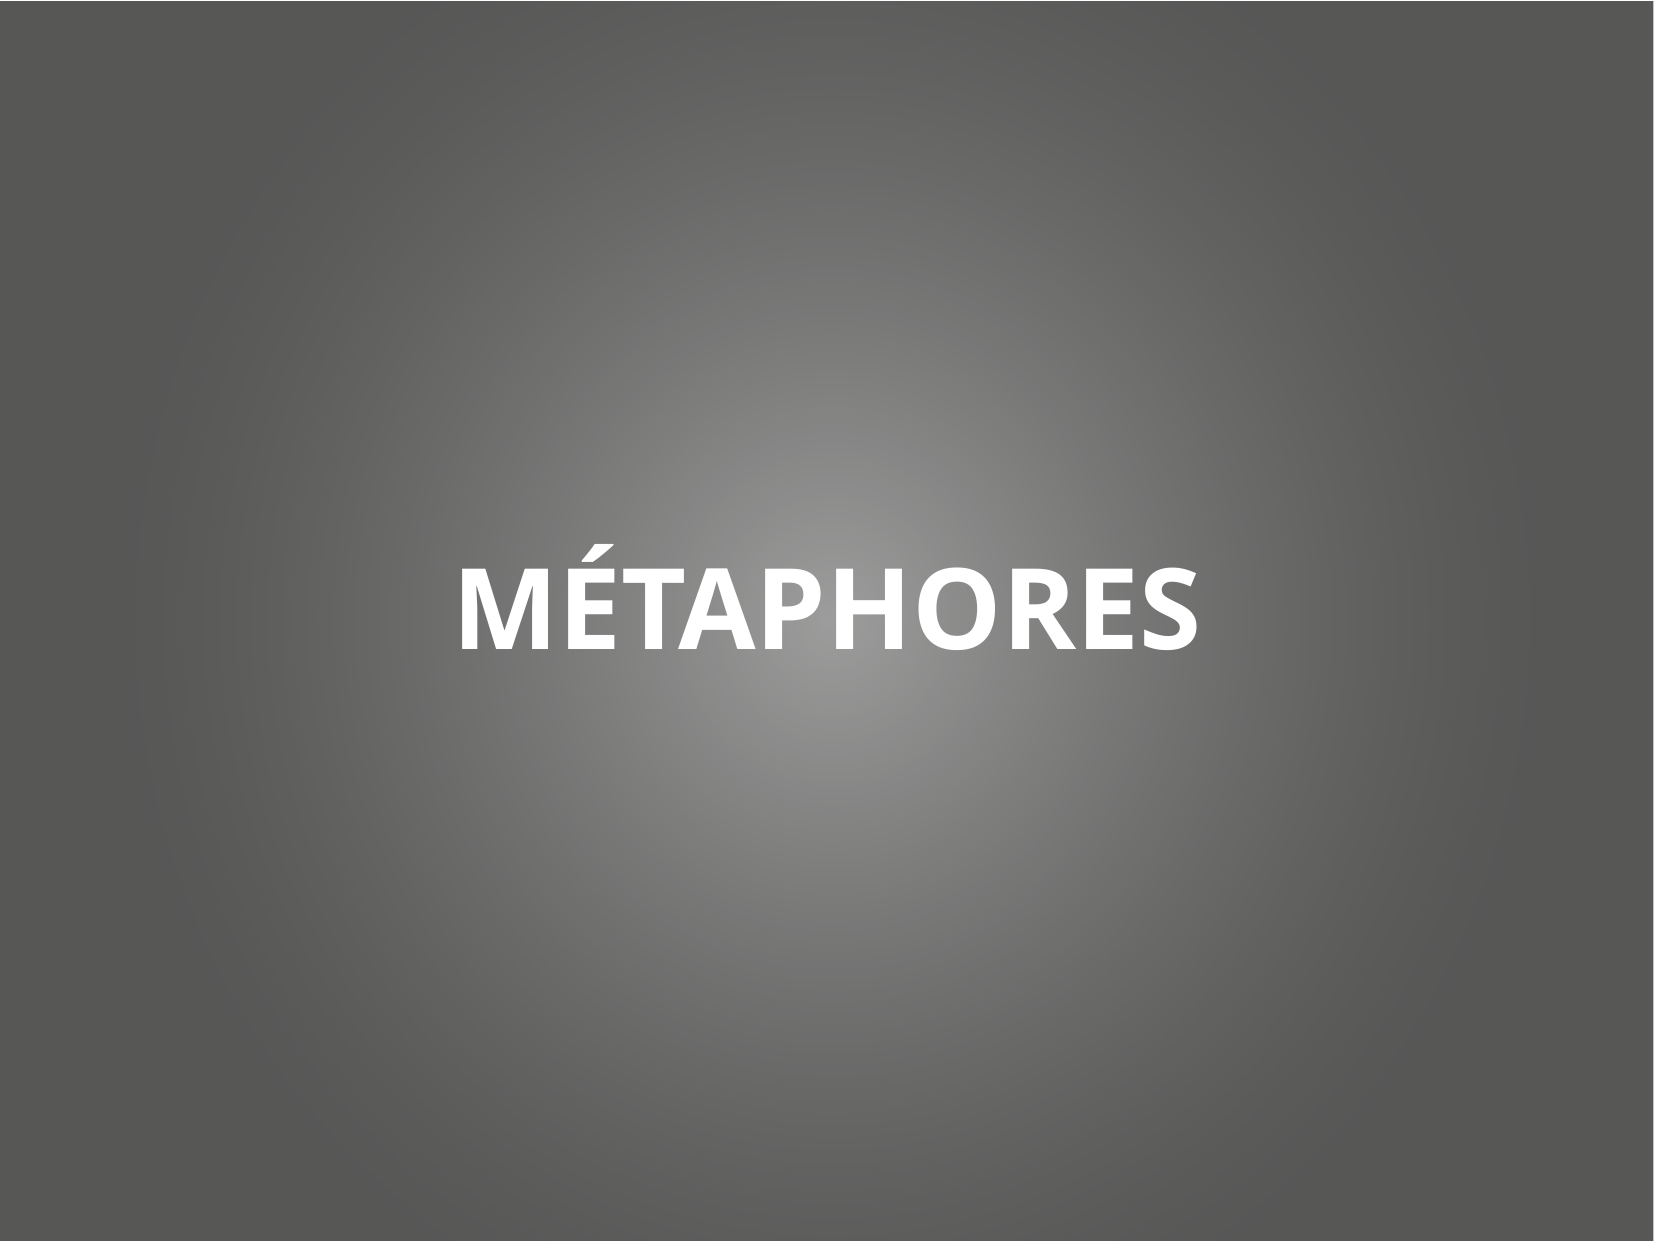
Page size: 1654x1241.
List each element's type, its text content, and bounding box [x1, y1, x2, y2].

picture [0, 1, 1654, 1241]
title MÉTAPHORES [82, 501, 1571, 710]
